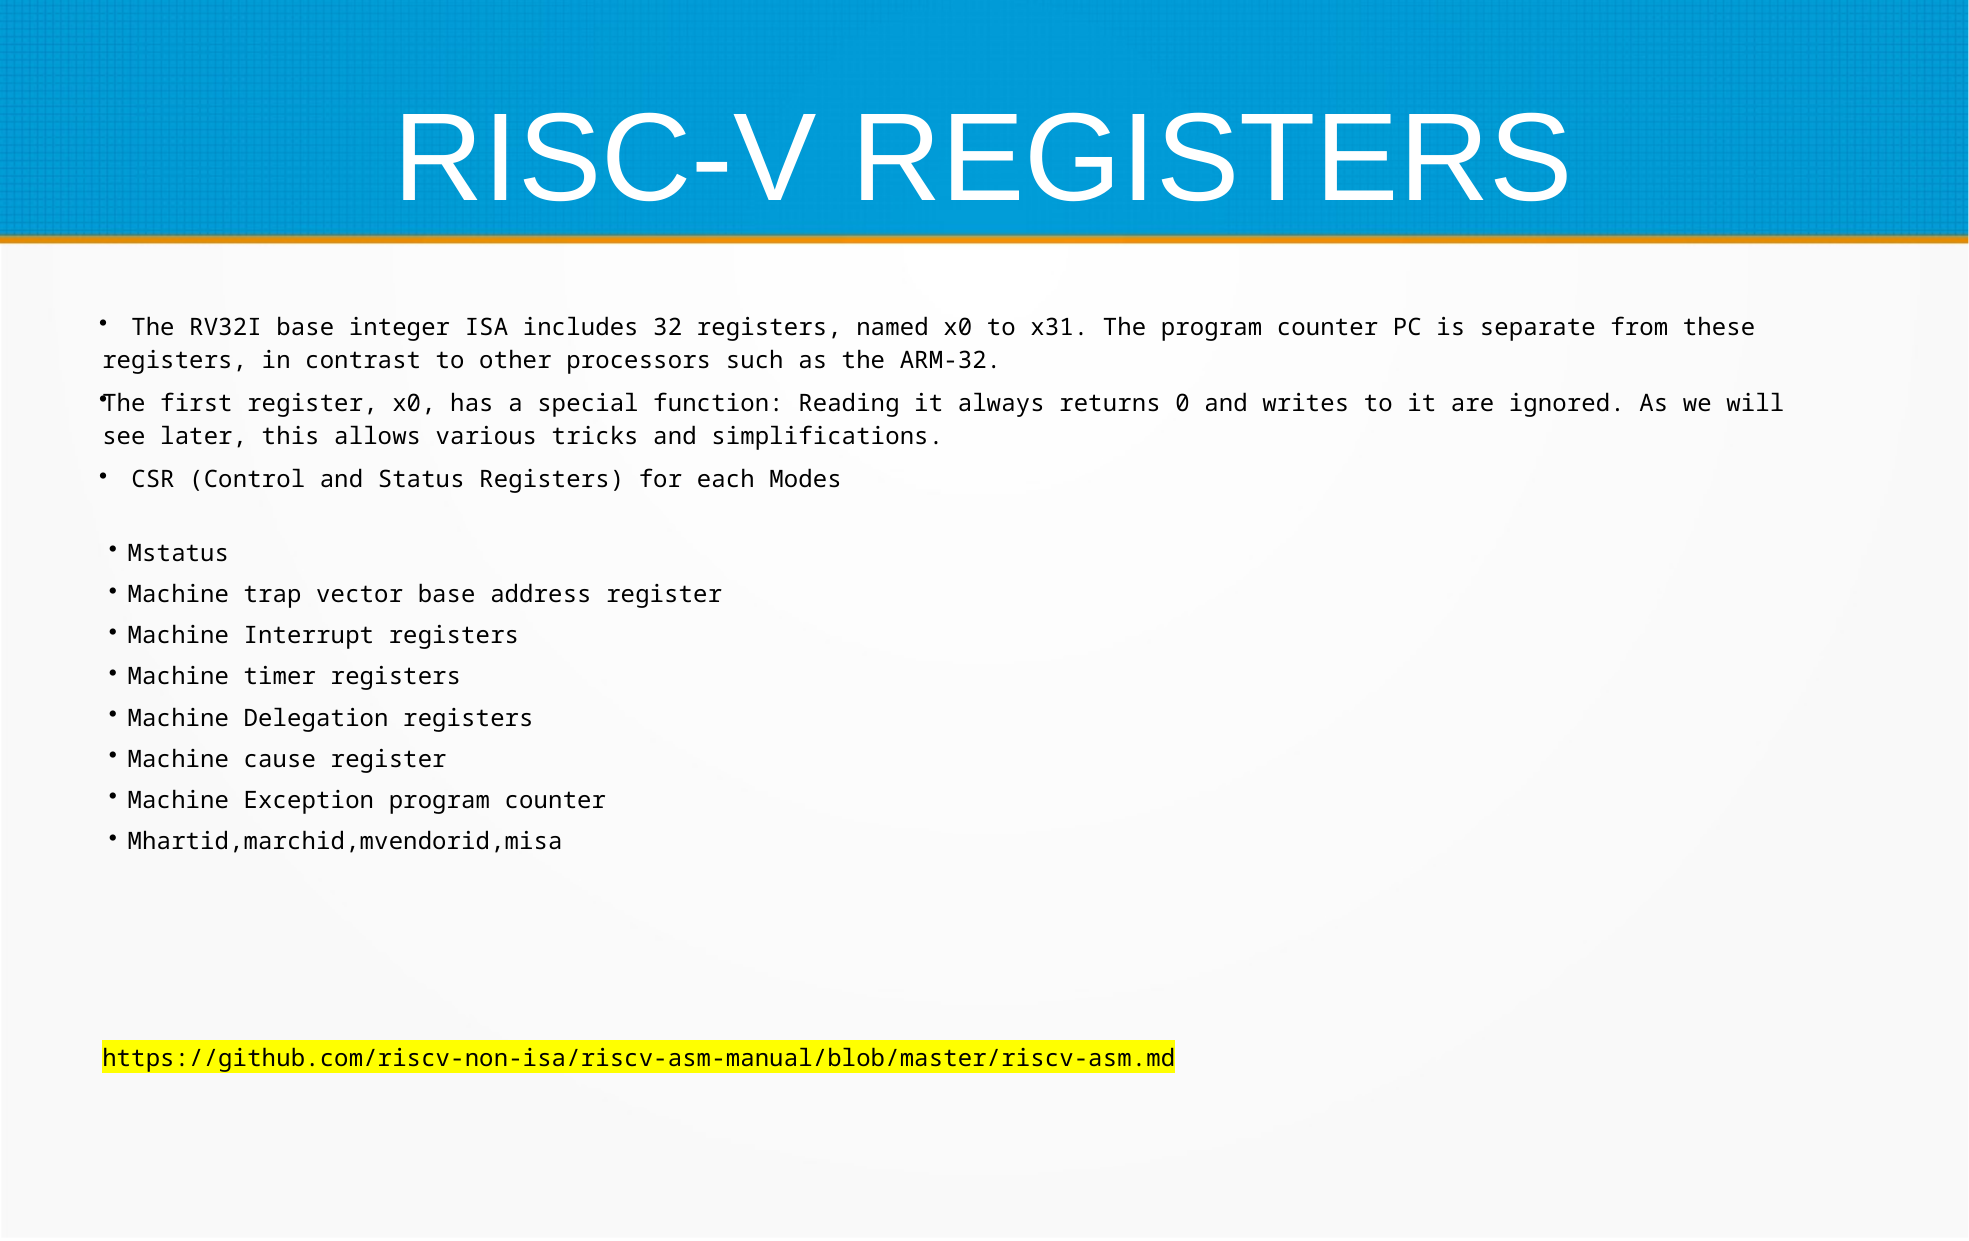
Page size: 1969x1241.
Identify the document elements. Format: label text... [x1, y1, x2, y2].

list The RV32I base integer ISA includes 32 registers, named x0 to x31. The program counter PC is separate from these registers, in contrast to other processors such as the ARM-32. The first register, x0, has a special function: Reading it always returns 0 and writes to it are ignored. As we will see later, this allows various tricks and simplifications. CSR (Control and Status Registers) for each Modes Mstatus Machine trap vector base address register Machine Interrupt registers Machine timer registers Machine Delegation registers Machine cause register Machine Exception program counter Mhartid,marchid,mvendorid,misa https://github.com/riscv-non-isa/riscv-asm-manual/blob/master/riscv-asm.md [76, 309, 1839, 1075]
title RISC-V REGISTERS [98, 19, 1870, 227]
picture [0, 233, 1969, 1241]
